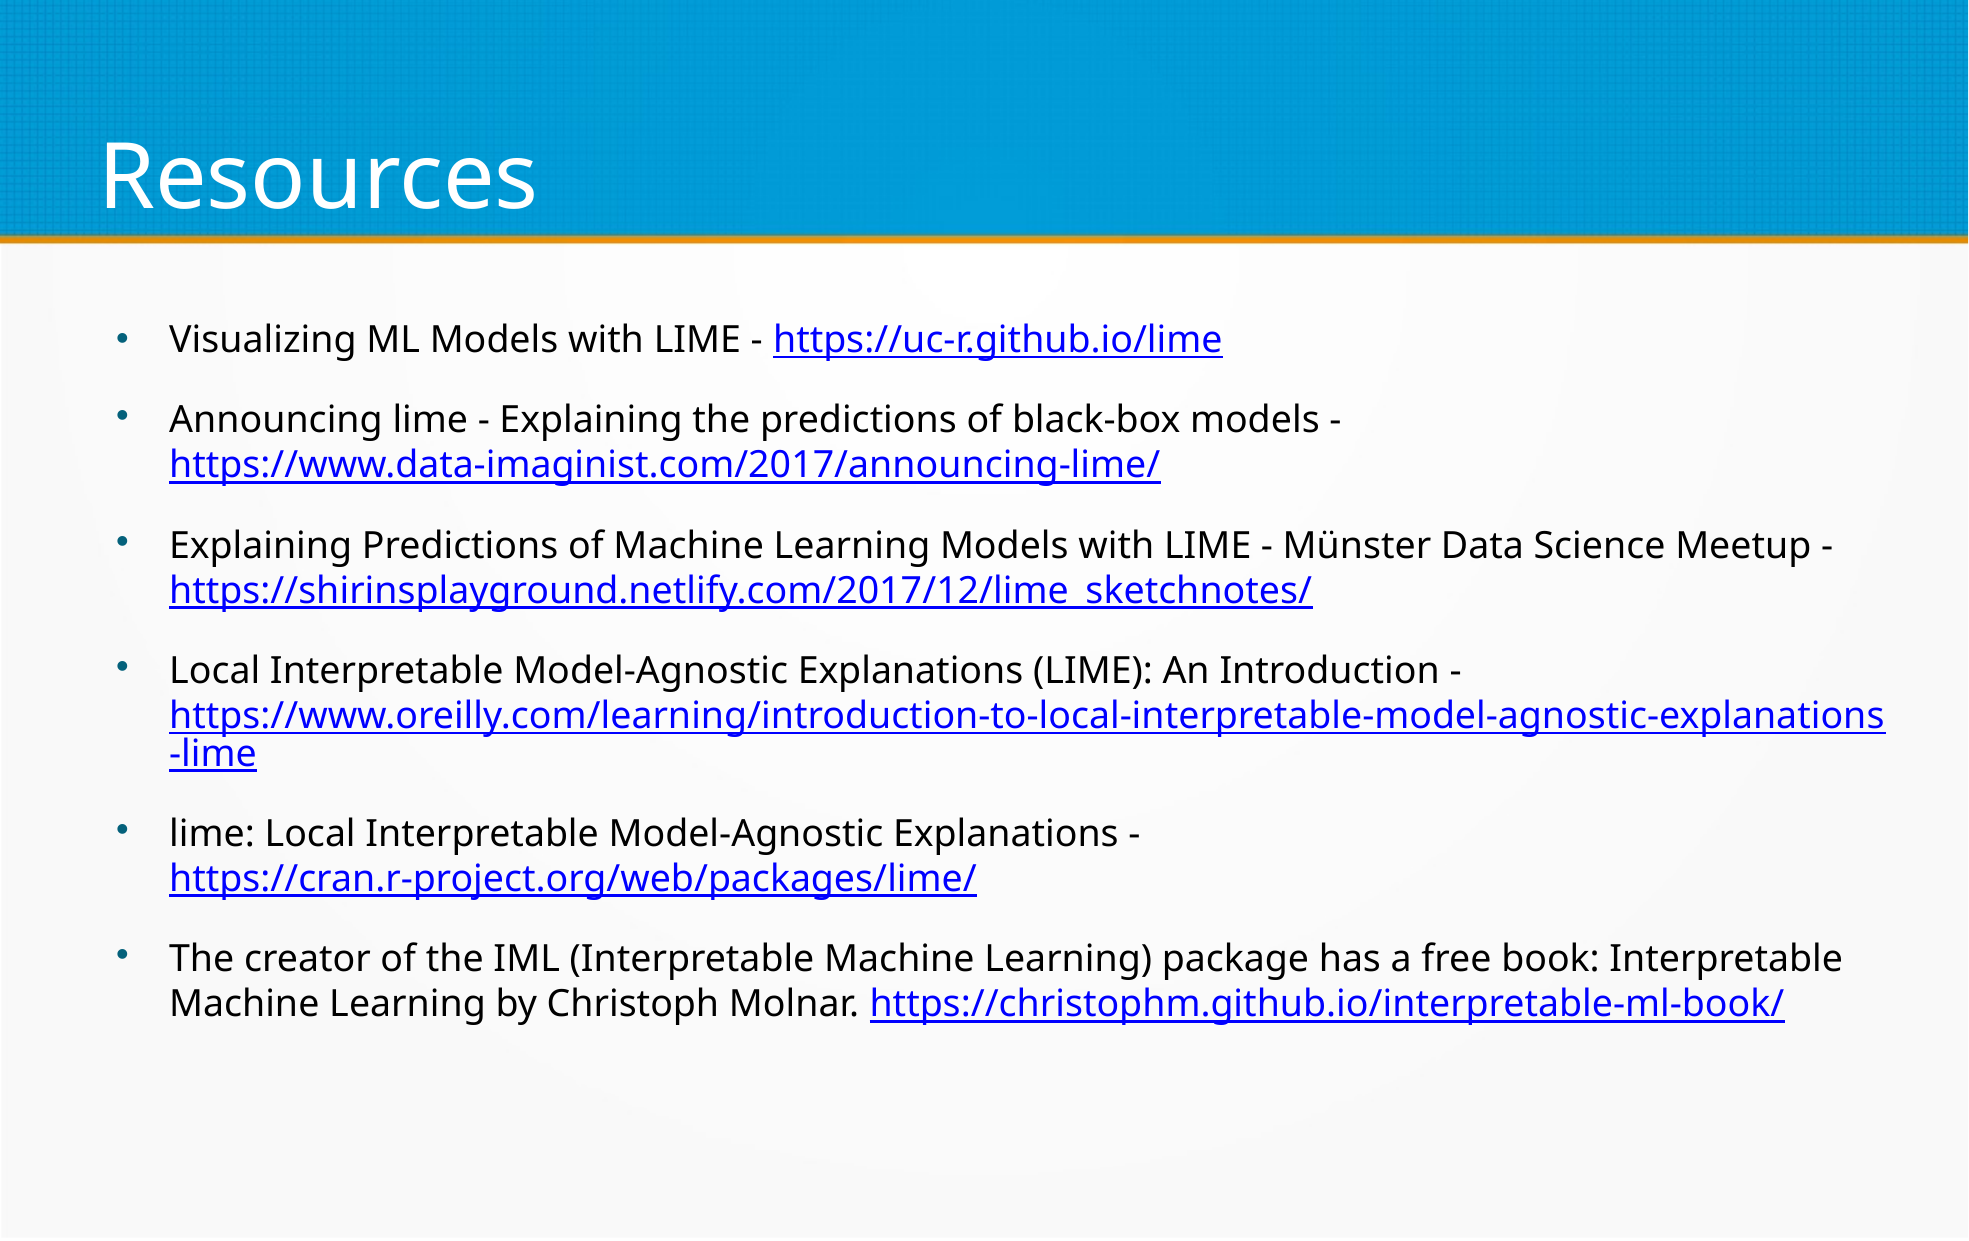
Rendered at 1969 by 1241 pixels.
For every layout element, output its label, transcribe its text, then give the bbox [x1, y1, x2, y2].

text_box Resources [98, 19, 1870, 227]
text_box Visualizing ML Models with LIME - https://uc-r.github.io/lime Announcing lime - Explaining the predictions of black-box models - https://www.data-imaginist.com/2017/announcing-lime/ Explaining Predictions of Machine Learning Models with LIME - Münster Data Science Meetup - https://shirinsplayground.netlify.com/2017/12/lime_sketchnotes/ Local Interpretable Model-Agnostic Explanations (LIME): An Introduction - https://www.oreilly.com/learning/introduction-to-local-interpretable-model-agnostic-explanations-lime lime: Local Interpretable Model-Agnostic Explanations - https://cran.r-project.org/web/packages/lime/ The creator of the IML (Interpretable Machine Learning) package has a free book: Interpretable Machine Learning by Christoph Molnar. https://christophm.github.io/interpretable-ml-book/ [98, 315, 1890, 1080]
picture [0, 233, 1969, 1241]
